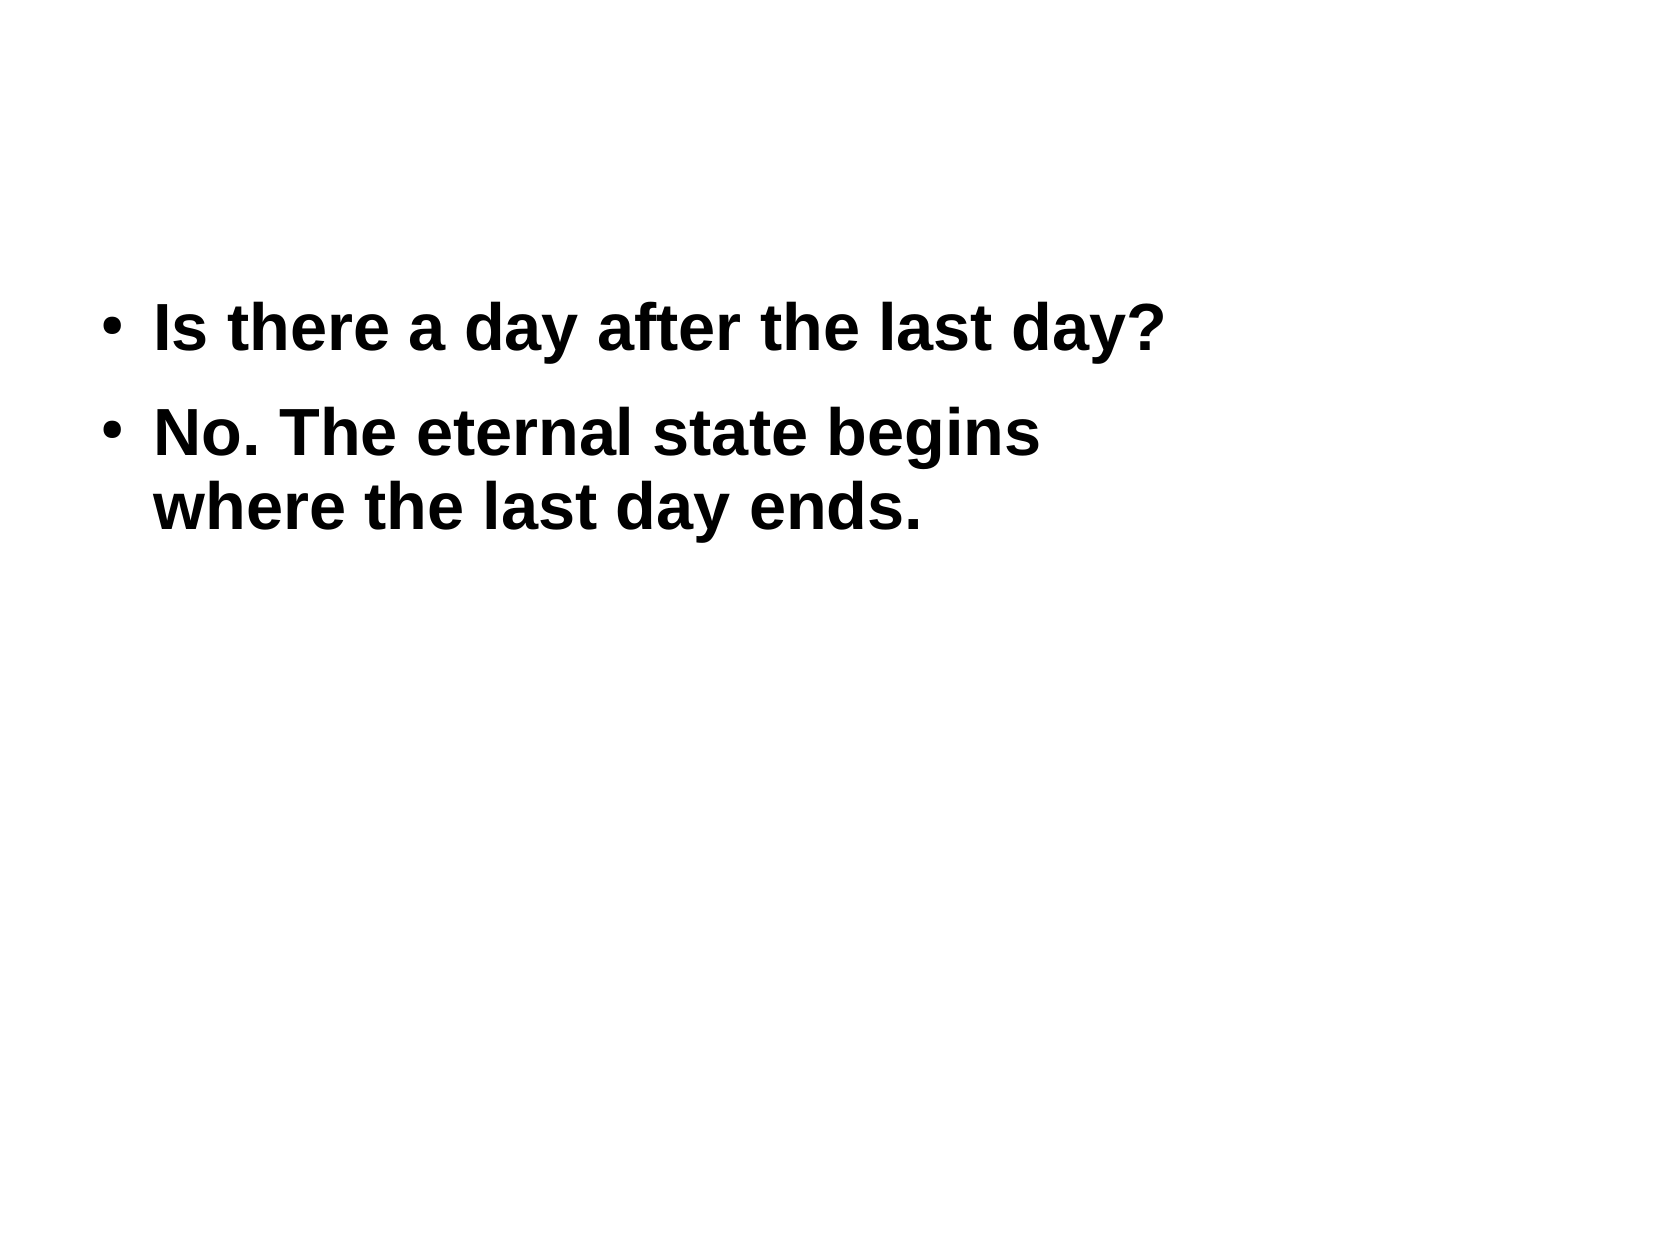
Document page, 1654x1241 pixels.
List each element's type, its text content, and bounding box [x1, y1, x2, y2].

list Is there a day after the last day? No. The eternal state begins where the last day ends. [82, 290, 1571, 1010]
